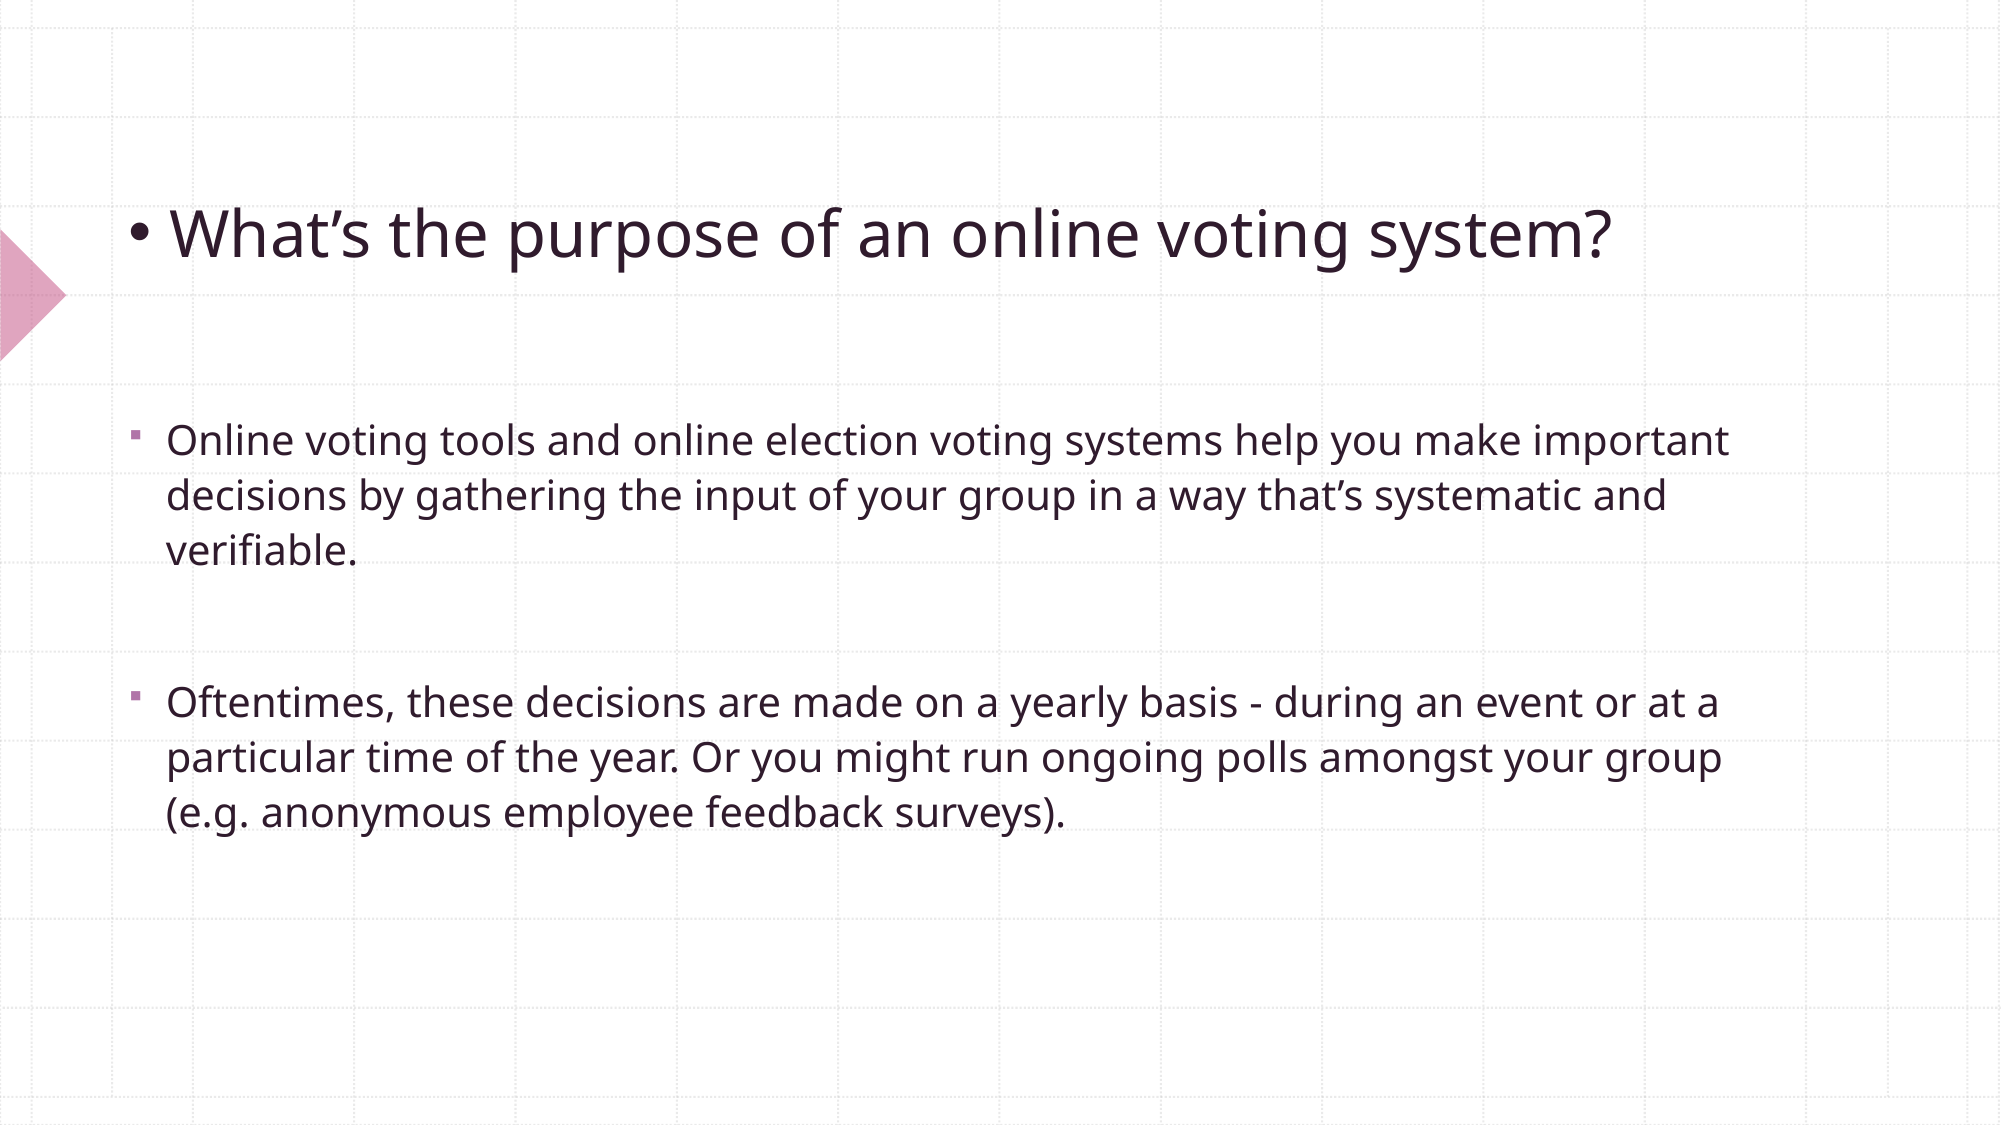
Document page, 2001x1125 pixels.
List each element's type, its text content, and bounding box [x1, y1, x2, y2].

title What’s the purpose of an online voting system? [113, 119, 1808, 356]
list Online voting tools and online election voting systems help you make important decisions by gathering the input of your group in a way that’s systematic and verifiable. Oftentimes, these decisions are made on a yearly basis - during an event or at a particular time of the year. Or you might run ongoing polls amongst your group (e.g. anonymous employee feedback surveys). [113, 401, 1808, 1031]
